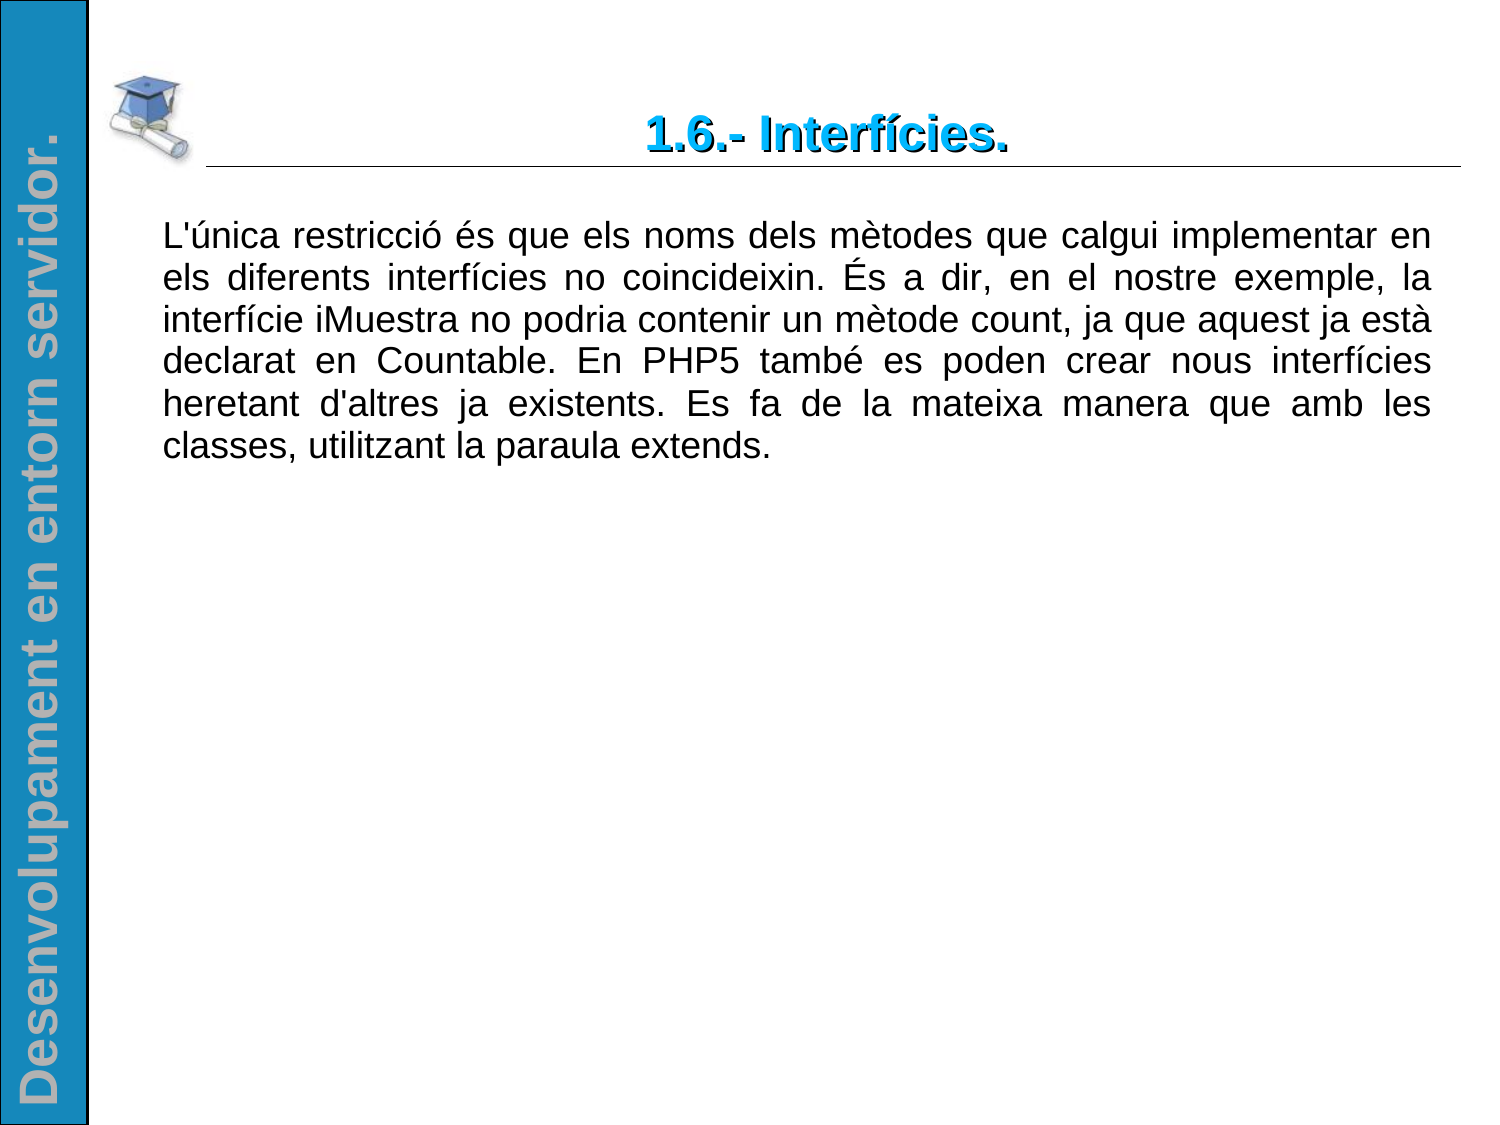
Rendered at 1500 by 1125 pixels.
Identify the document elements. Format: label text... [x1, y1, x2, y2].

picture [93, 61, 206, 174]
text_box L'única restricció és que els noms dels mètodes que calgui implementar en els diferents interfícies no coincideixin. És a dir, en el nostre exemple, la interfície iMuestra no podria contenir un mètode count, ja que aquest ja està declarat en Countable. En PHP5 també es poden crear nous interfícies heretant d'altres ja existents. Es fa de la mateixa manera que amb les classes, utilitzant la paraula extends. [147, 206, 1447, 561]
title 1.6.- Interfícies. [206, 88, 1447, 178]
